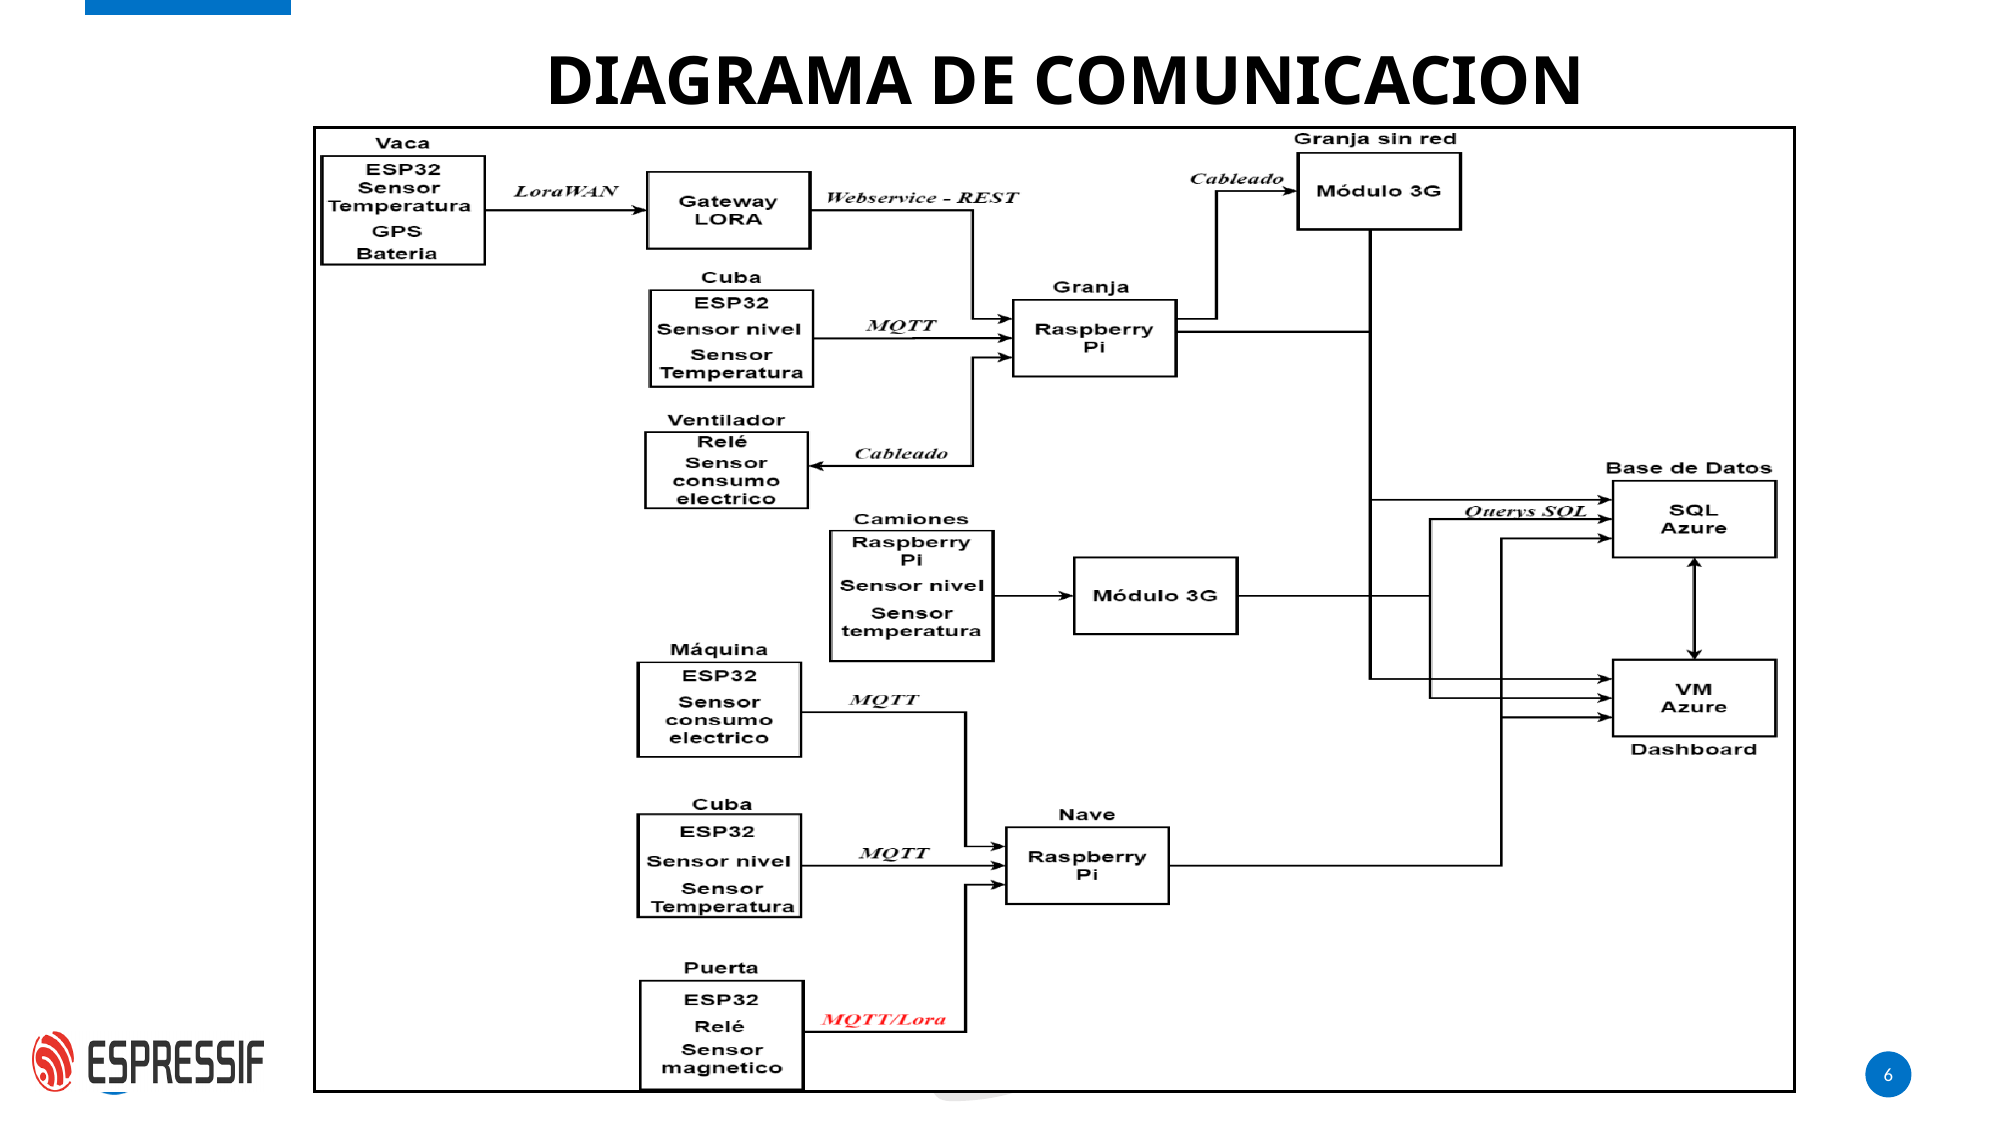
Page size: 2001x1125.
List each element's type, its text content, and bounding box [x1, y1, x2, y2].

picture [32, 1031, 264, 1092]
picture [316, 129, 1794, 1090]
title DIAGRAMA DE COMUNICACION [545, 0, 1913, 193]
text_box [1864, 1059, 1913, 1090]
